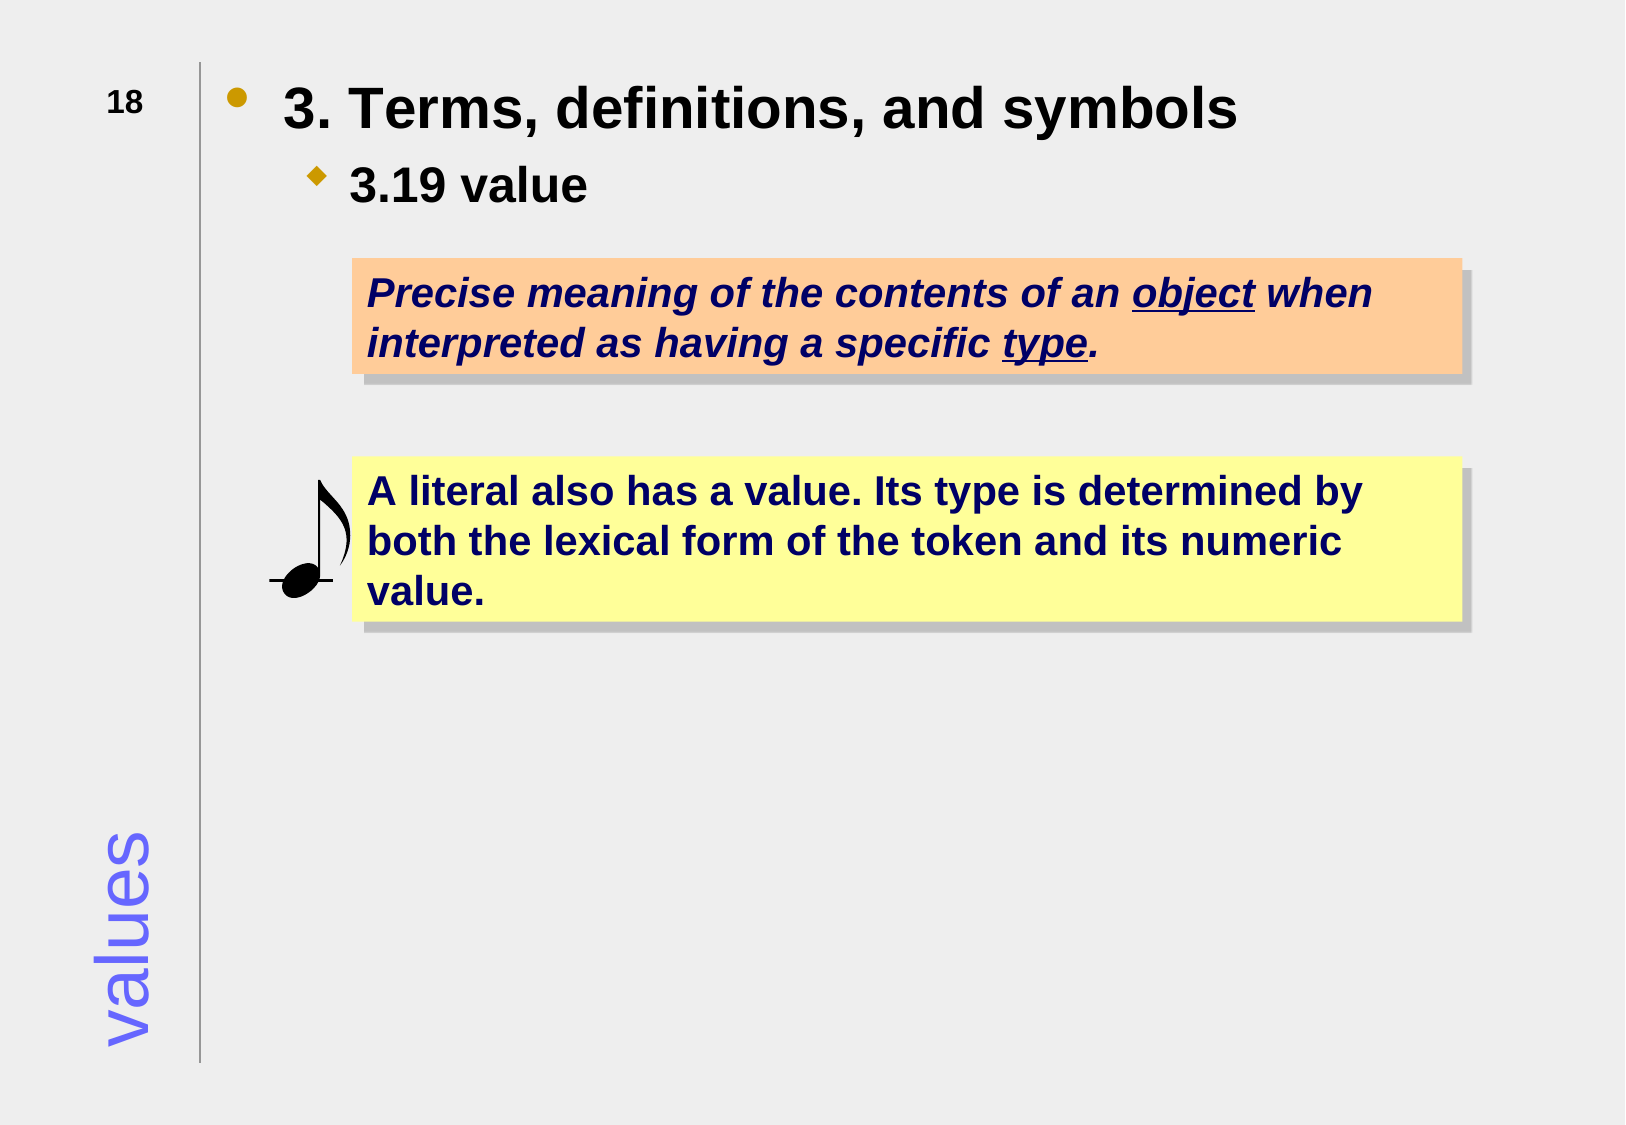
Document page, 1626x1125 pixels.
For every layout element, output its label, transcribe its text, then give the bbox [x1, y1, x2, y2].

list 3. Terms, definitions, and symbols 3.19 value [212, 62, 1550, 1063]
title values [50, 187, 188, 1063]
text_box A literal also has a value. Its type is determined by both the lexical form of the token and its numeric value. [352, 456, 1463, 622]
text_box Precise meaning of the contents of an object when interpreted as having a specific type. [352, 258, 1463, 374]
text_box [269, 479, 351, 598]
